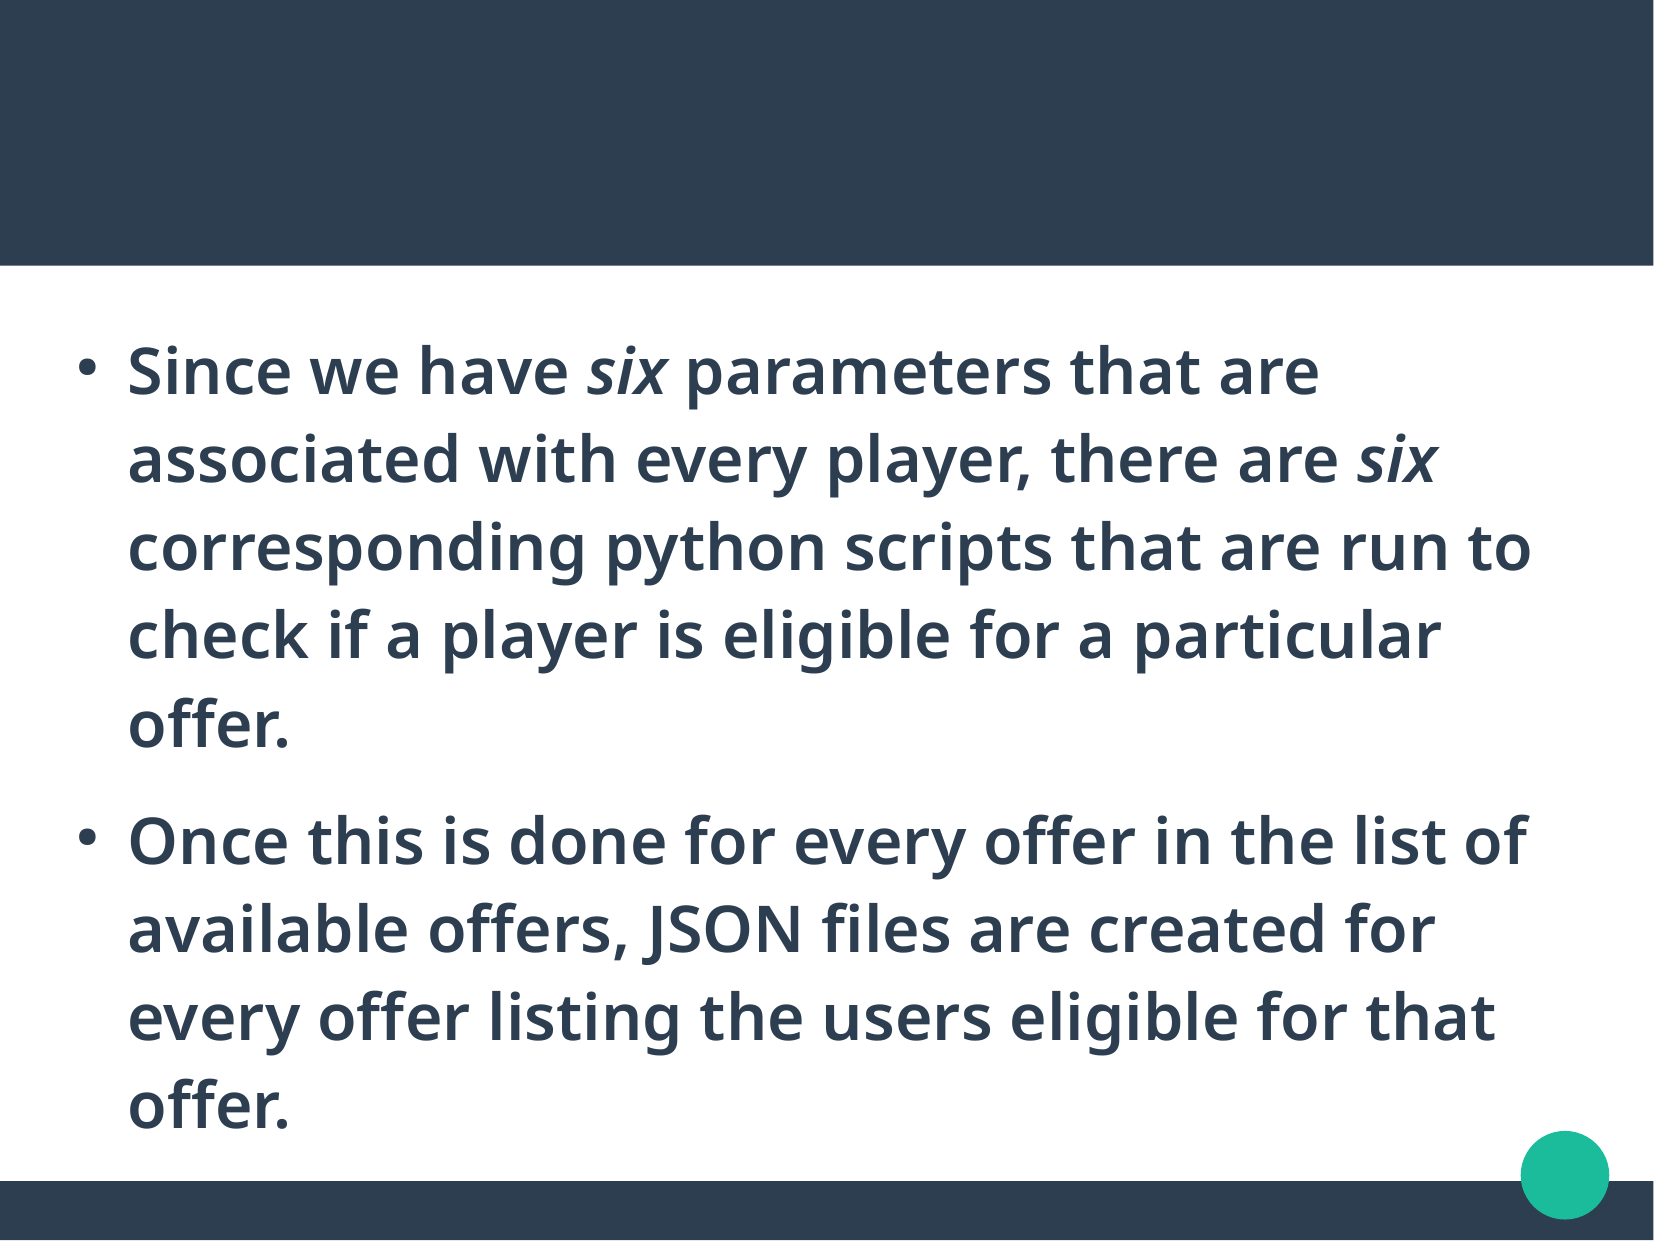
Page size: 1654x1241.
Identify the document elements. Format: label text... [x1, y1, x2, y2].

list Since we have six parameters that are associated with every player, there are six corresponding python scripts that are run to check if a player is eligible for a particular offer. Once this is done for every offer in the list of available offers, JSON files are created for every offer listing the users eligible for that offer. [59, 324, 1595, 1152]
